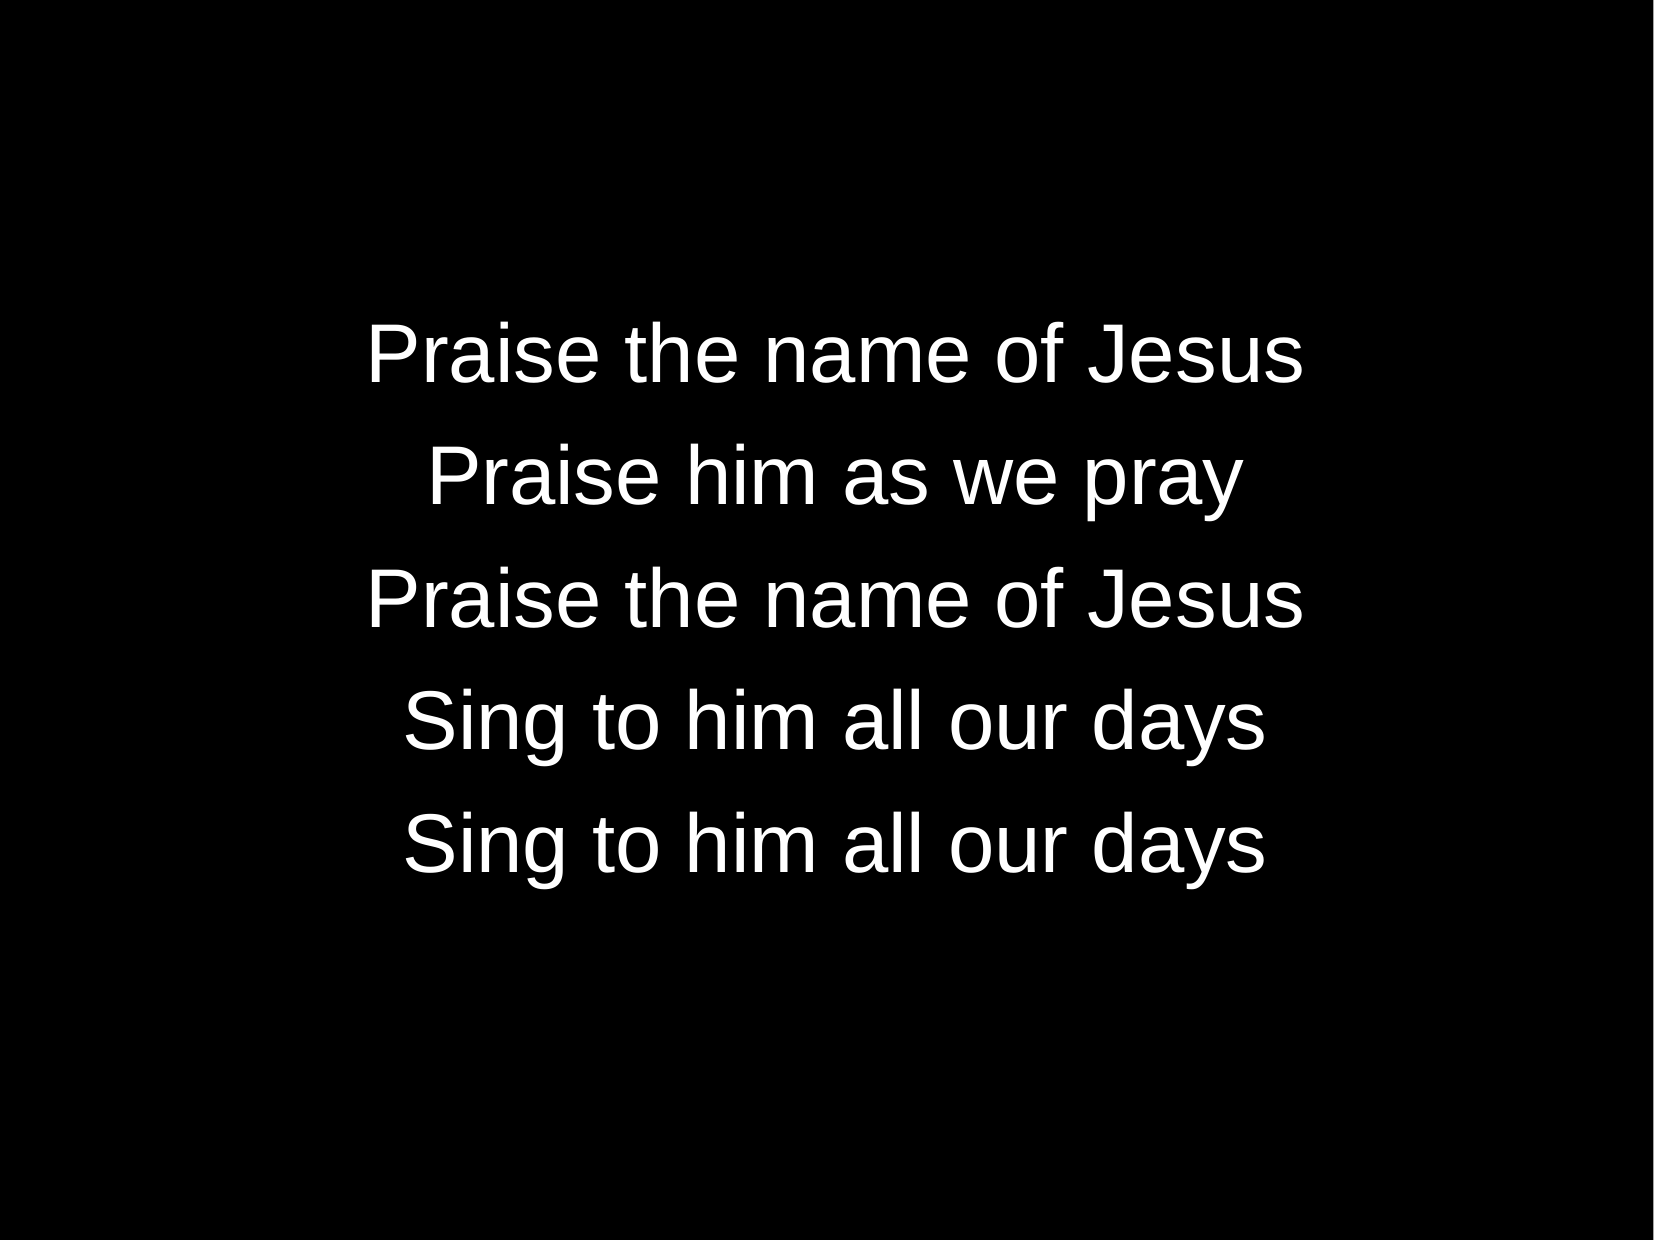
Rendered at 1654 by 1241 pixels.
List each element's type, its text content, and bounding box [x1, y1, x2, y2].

list Praise the name of Jesus Praise him as we pray Praise the name of Jesus Sing to him all our days Sing to him all our days [0, 307, 1654, 1027]
